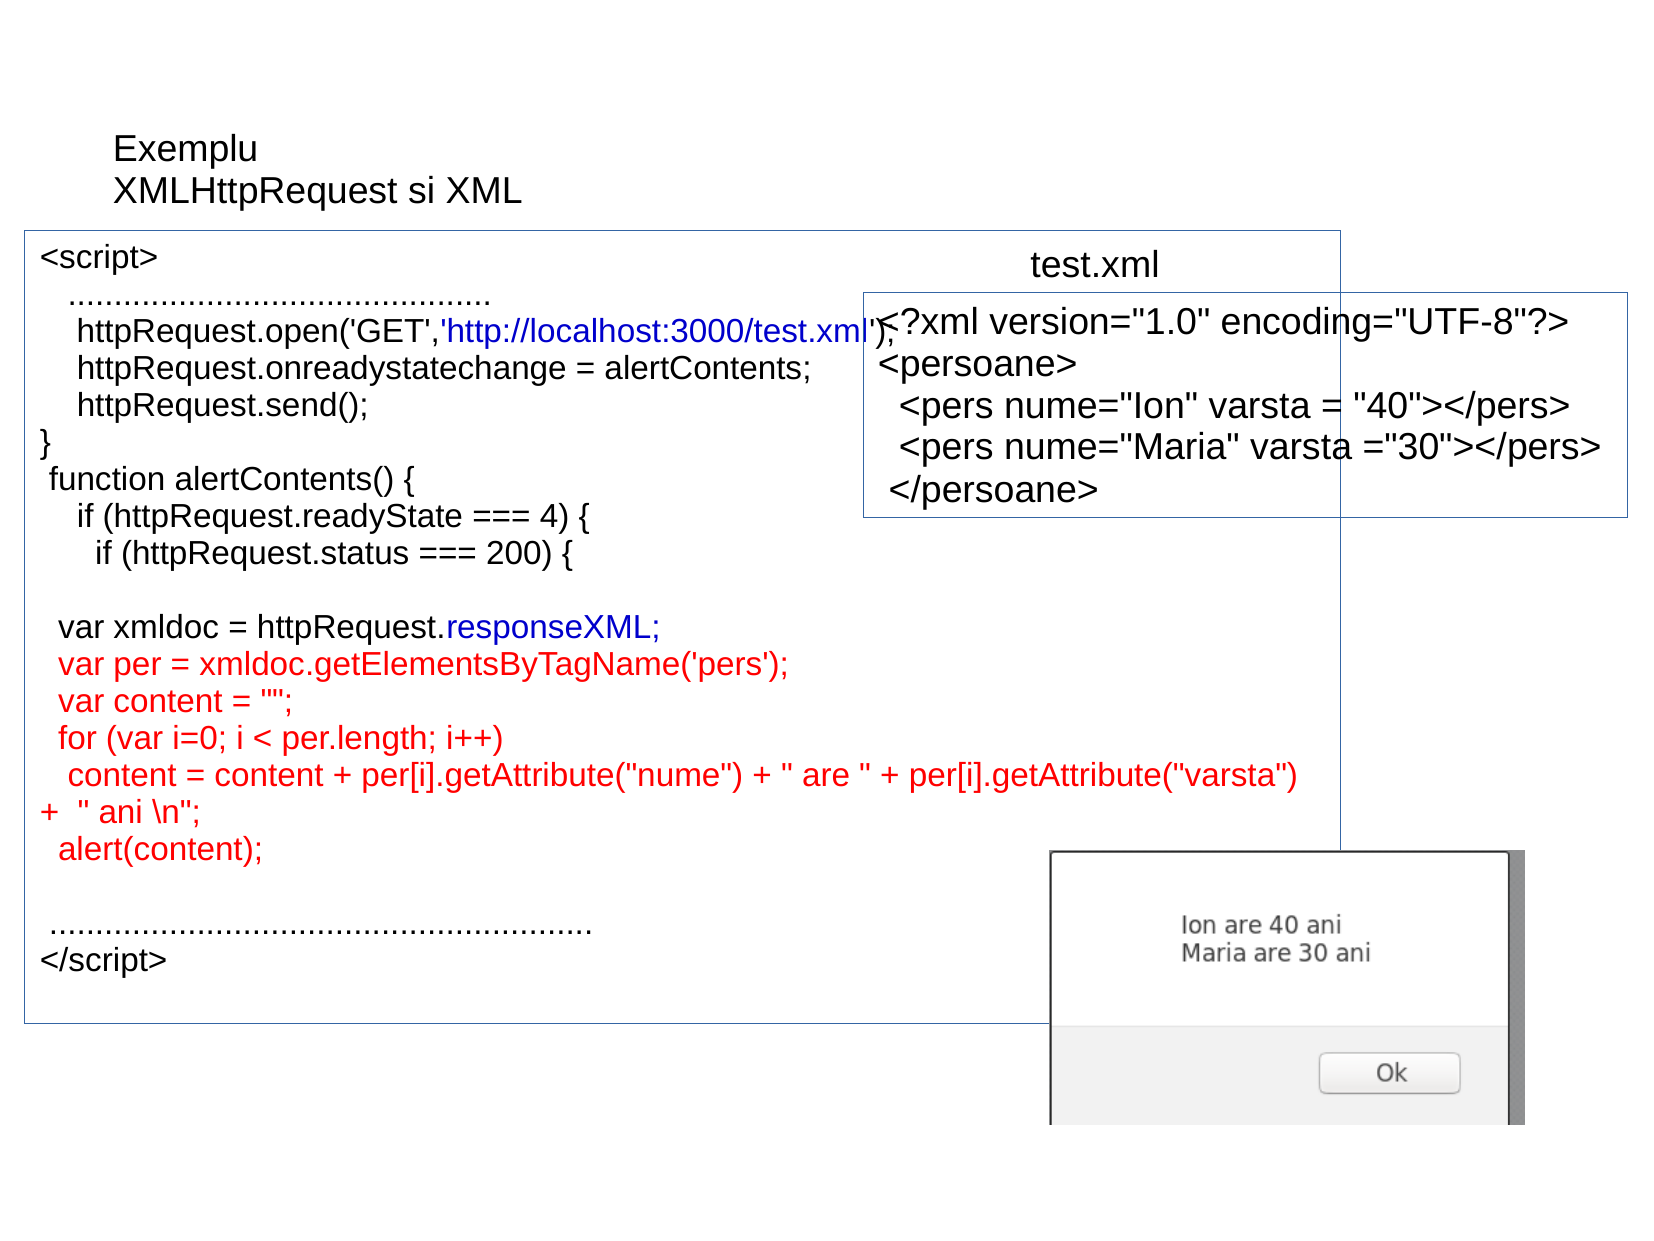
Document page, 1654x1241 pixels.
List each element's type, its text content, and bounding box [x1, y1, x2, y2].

text_box <?xml version="1.0" encoding="UTF-8"?> <persoane> <pers nume="Ion" varsta = "40"></pers> <pers nume="Maria" varsta ="30"></pers> </persoane> [863, 292, 1628, 518]
picture [1049, 850, 1525, 1125]
text_box <script> .............................................. httpRequest.open('GET','http://localhost:3000/test.xml'); httpRequest.onreadystatechange = alertContents; httpRequest.send(); } function alertContents() { if (httpRequest.readyState === 4) { if (httpRequest.status === 200) { var xmldoc = httpRequest.responseXML; var per = xmldoc.getElementsByTagName('pers'); var content = ""; for (var i=0; i < per.length; i++) content = content + per[i].getAttribute("nume") + " are " + per[i].getAttribute("varsta") + " ani \n"; alert(content); ........................................................... </script> [24, 230, 1341, 1024]
text_box test.xml [1015, 236, 1175, 294]
text_box Exemplu XMLHttpRequest si XML [51, 120, 538, 220]
